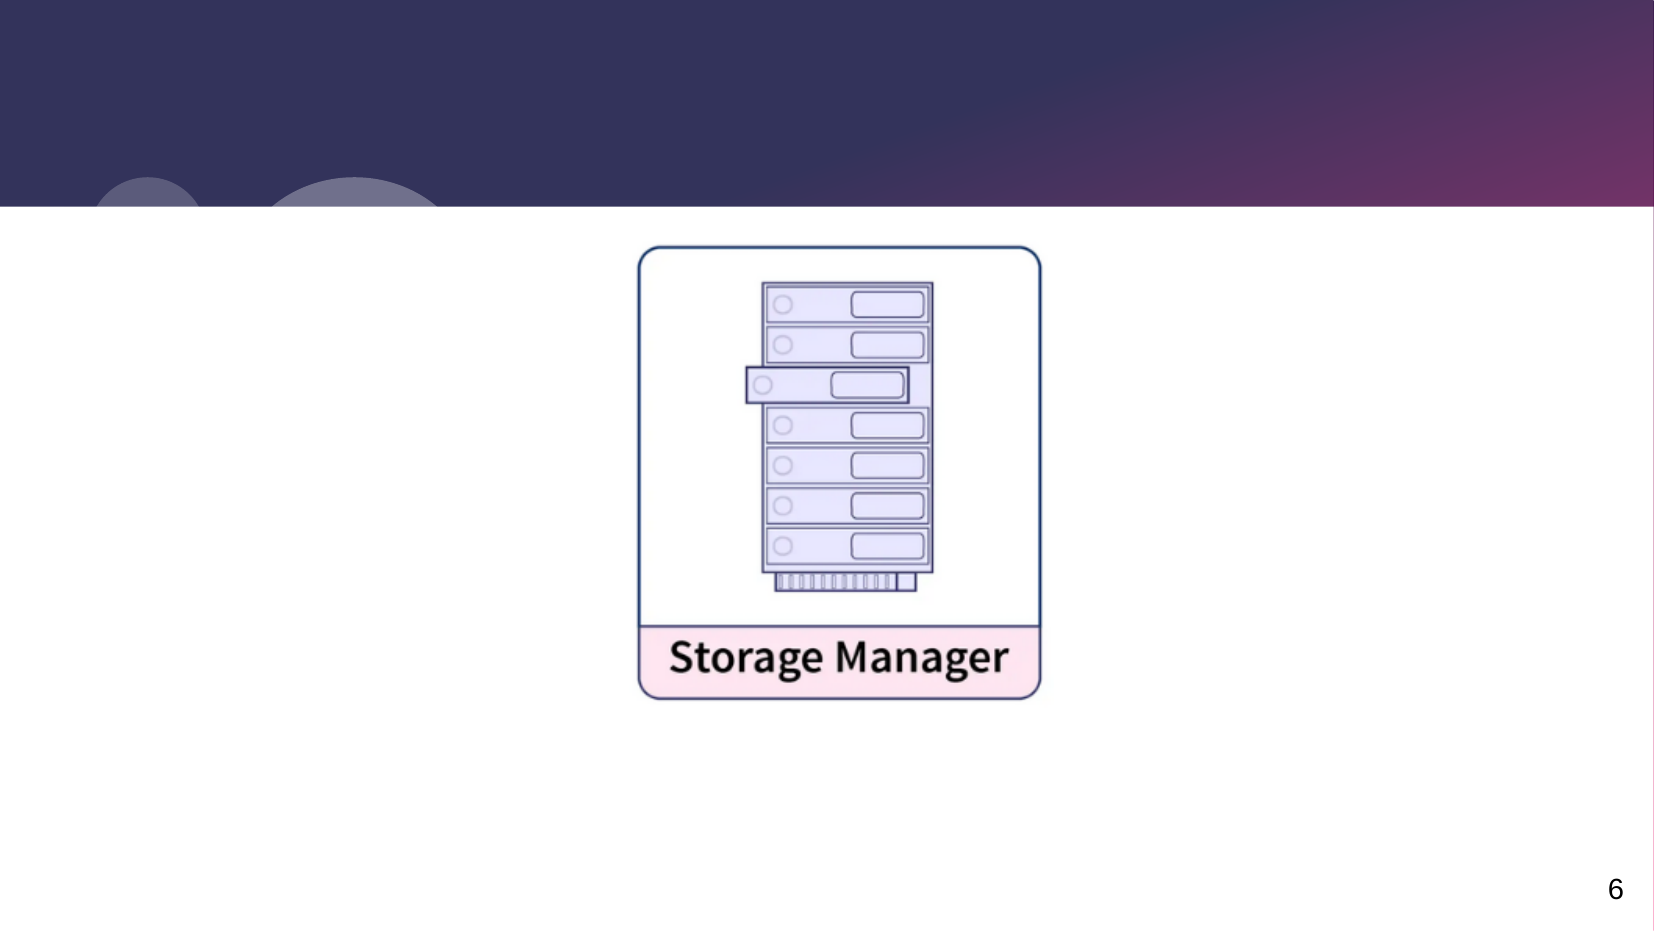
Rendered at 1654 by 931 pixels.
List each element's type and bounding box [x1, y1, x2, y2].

picture [621, 240, 1054, 708]
